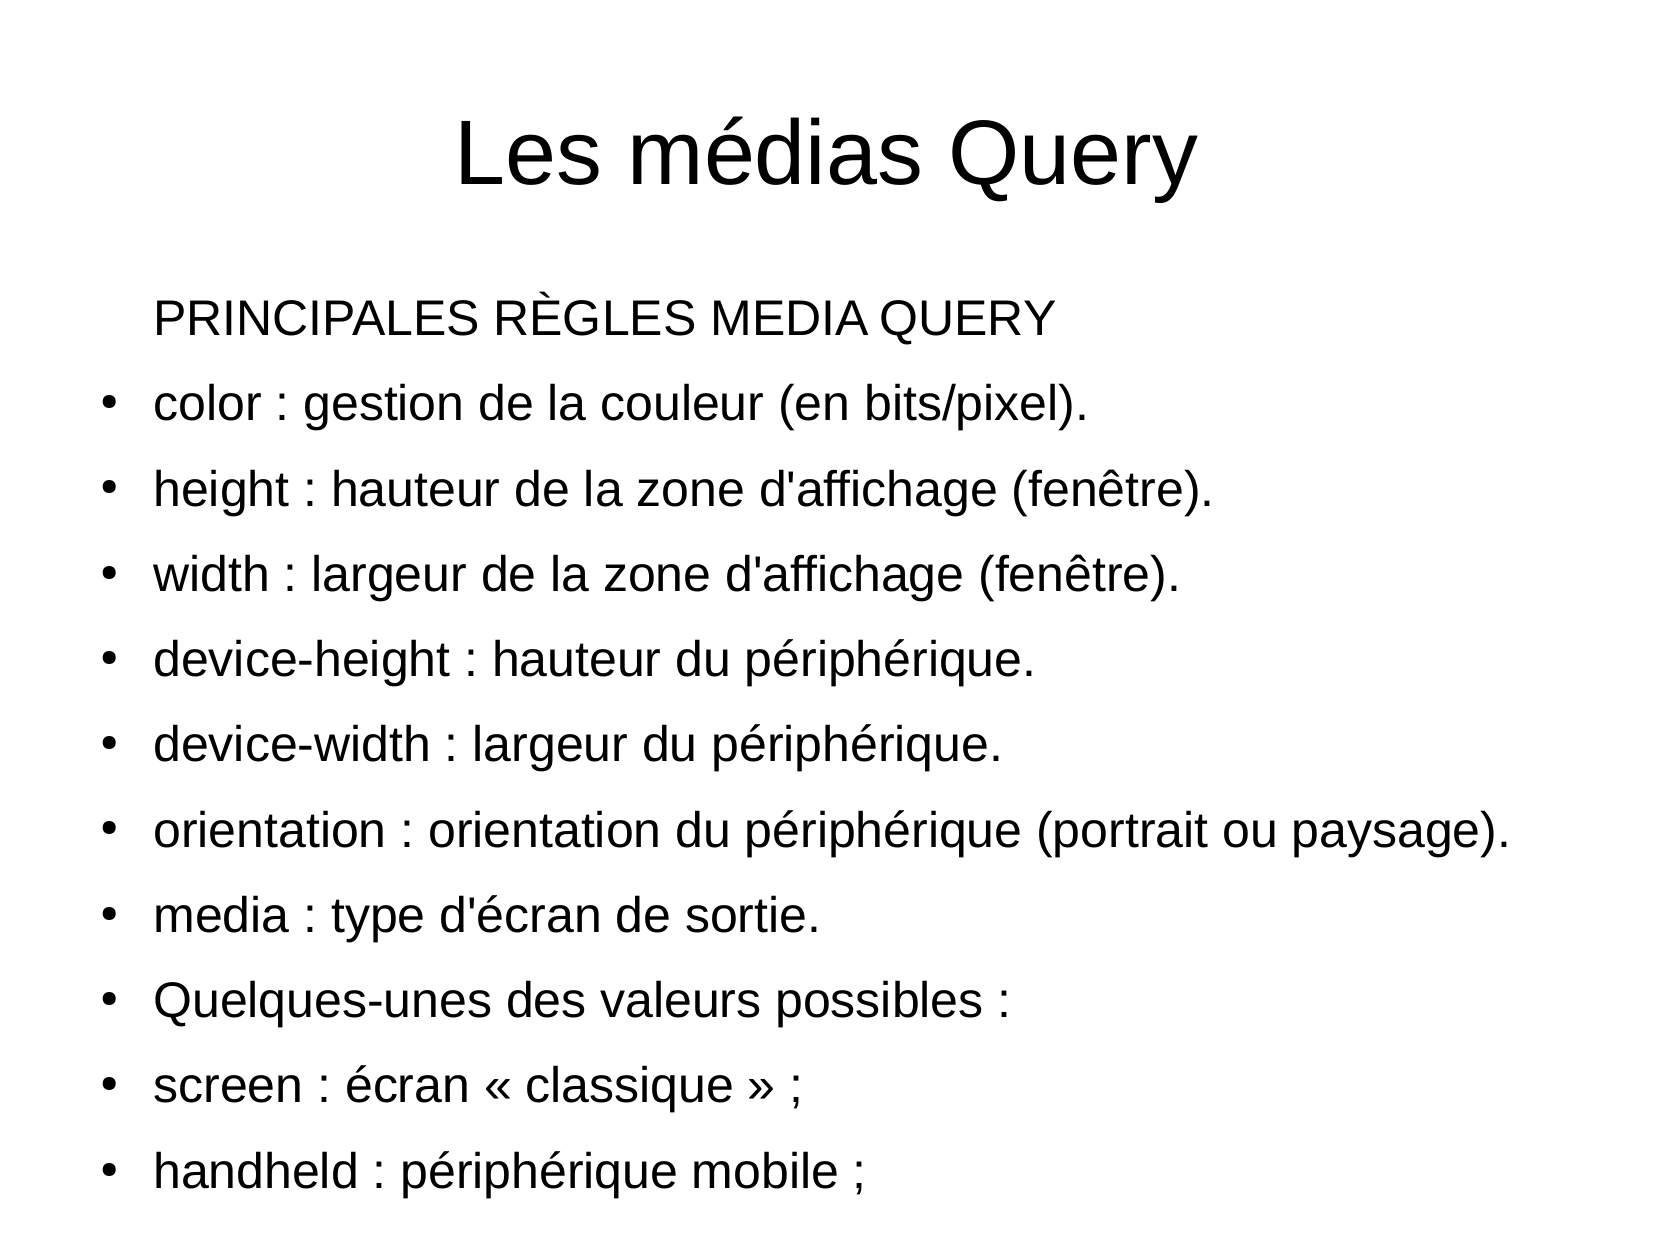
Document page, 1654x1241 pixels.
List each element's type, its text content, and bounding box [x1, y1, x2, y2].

title Les médias Query [82, 49, 1571, 257]
list PRINCIPALES RÈGLES MEDIA QUERY color : gestion de la couleur (en bits/pixel). height : hauteur de la zone d'affichage (fenêtre). width : largeur de la zone d'affichage (fenêtre). device-height : hauteur du périphérique. device-width : largeur du périphérique. orientation : orientation du périphérique (portrait ou paysage). media : type d'écran de sortie. Quelques-unes des valeurs possibles : screen : écran « classique » ; handheld : périphérique mobile ; [82, 290, 1571, 1241]
